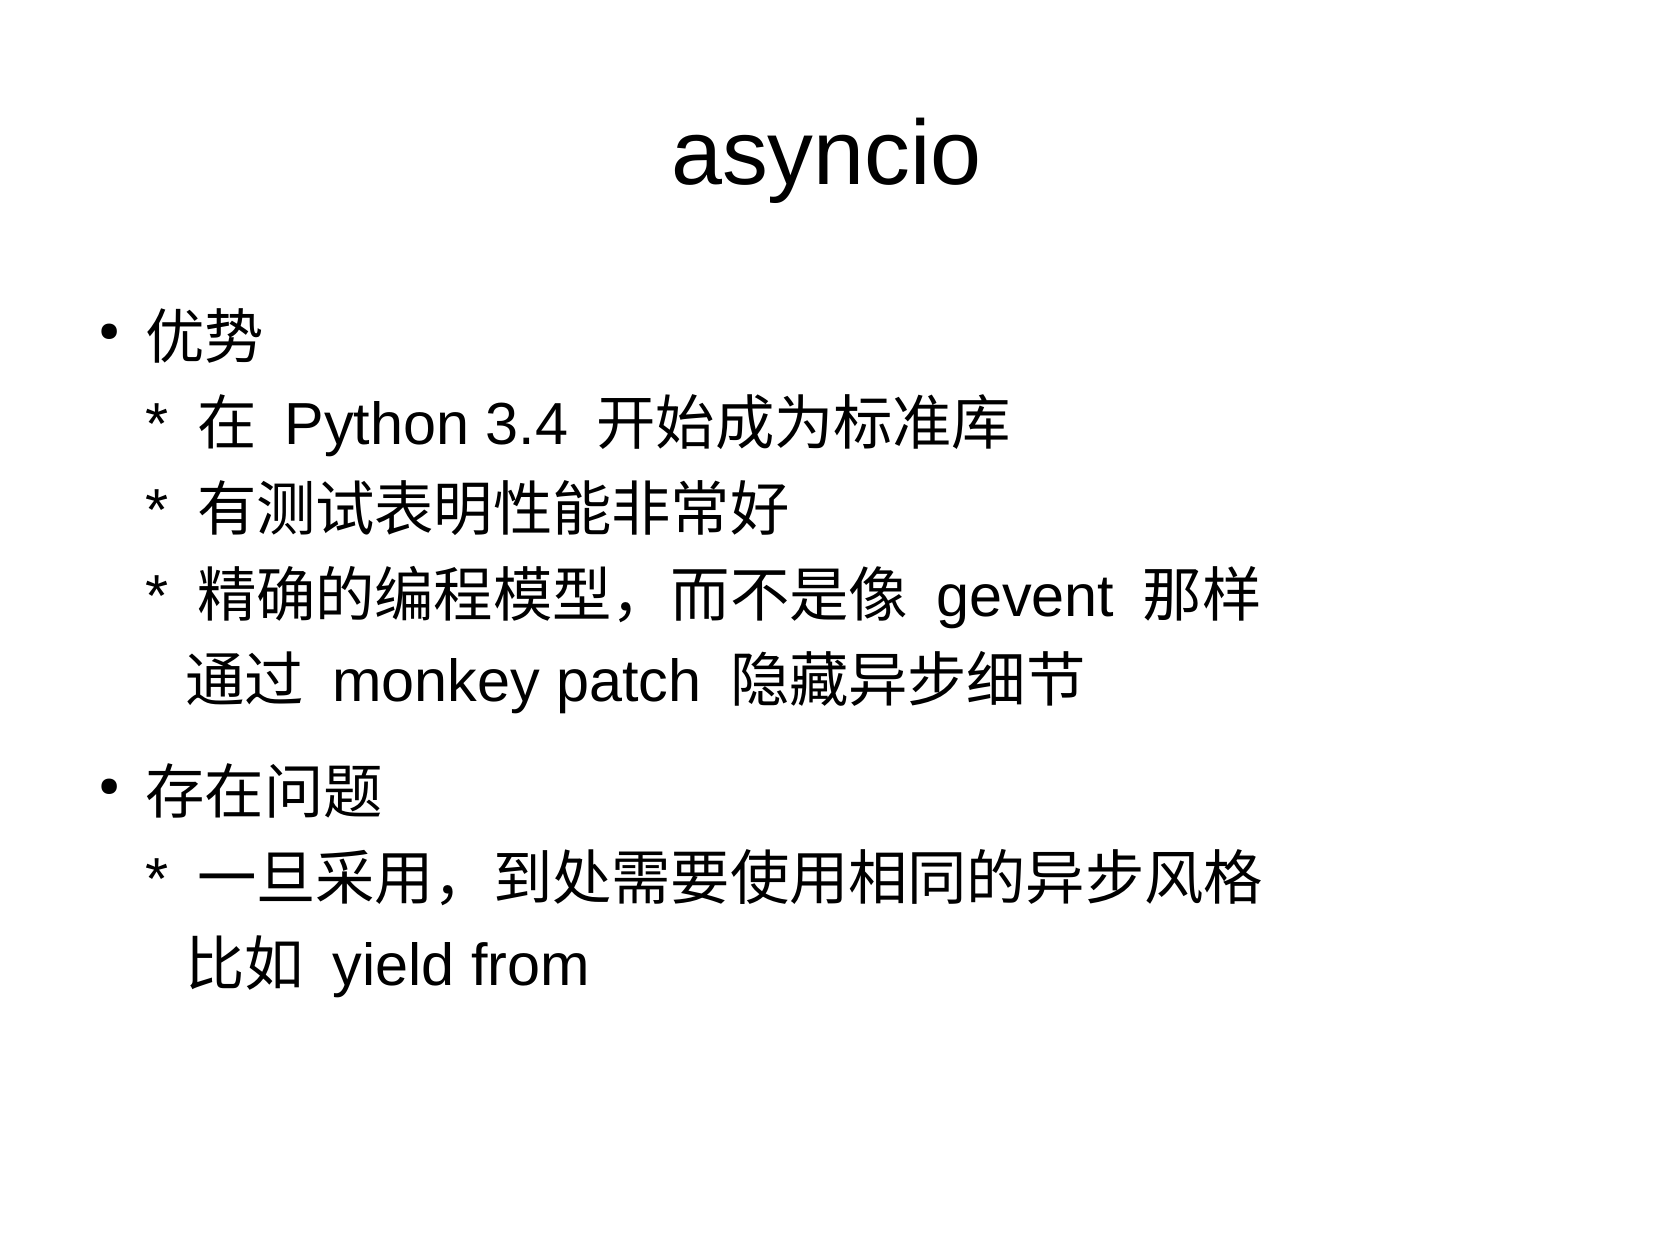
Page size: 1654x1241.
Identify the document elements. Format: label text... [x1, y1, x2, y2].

list 优势 * 在 Python 3.4 开始成为标准库 * 有测试表明性能非常好 * 精确的编程模型，而不是像 gevent 那样 通过 monkey patch 隐藏异步细节 存在问题 * 一旦采用，到处需要使用相同的异步风格 比如 yield from [82, 290, 1571, 1010]
title asyncio [82, 49, 1571, 257]
